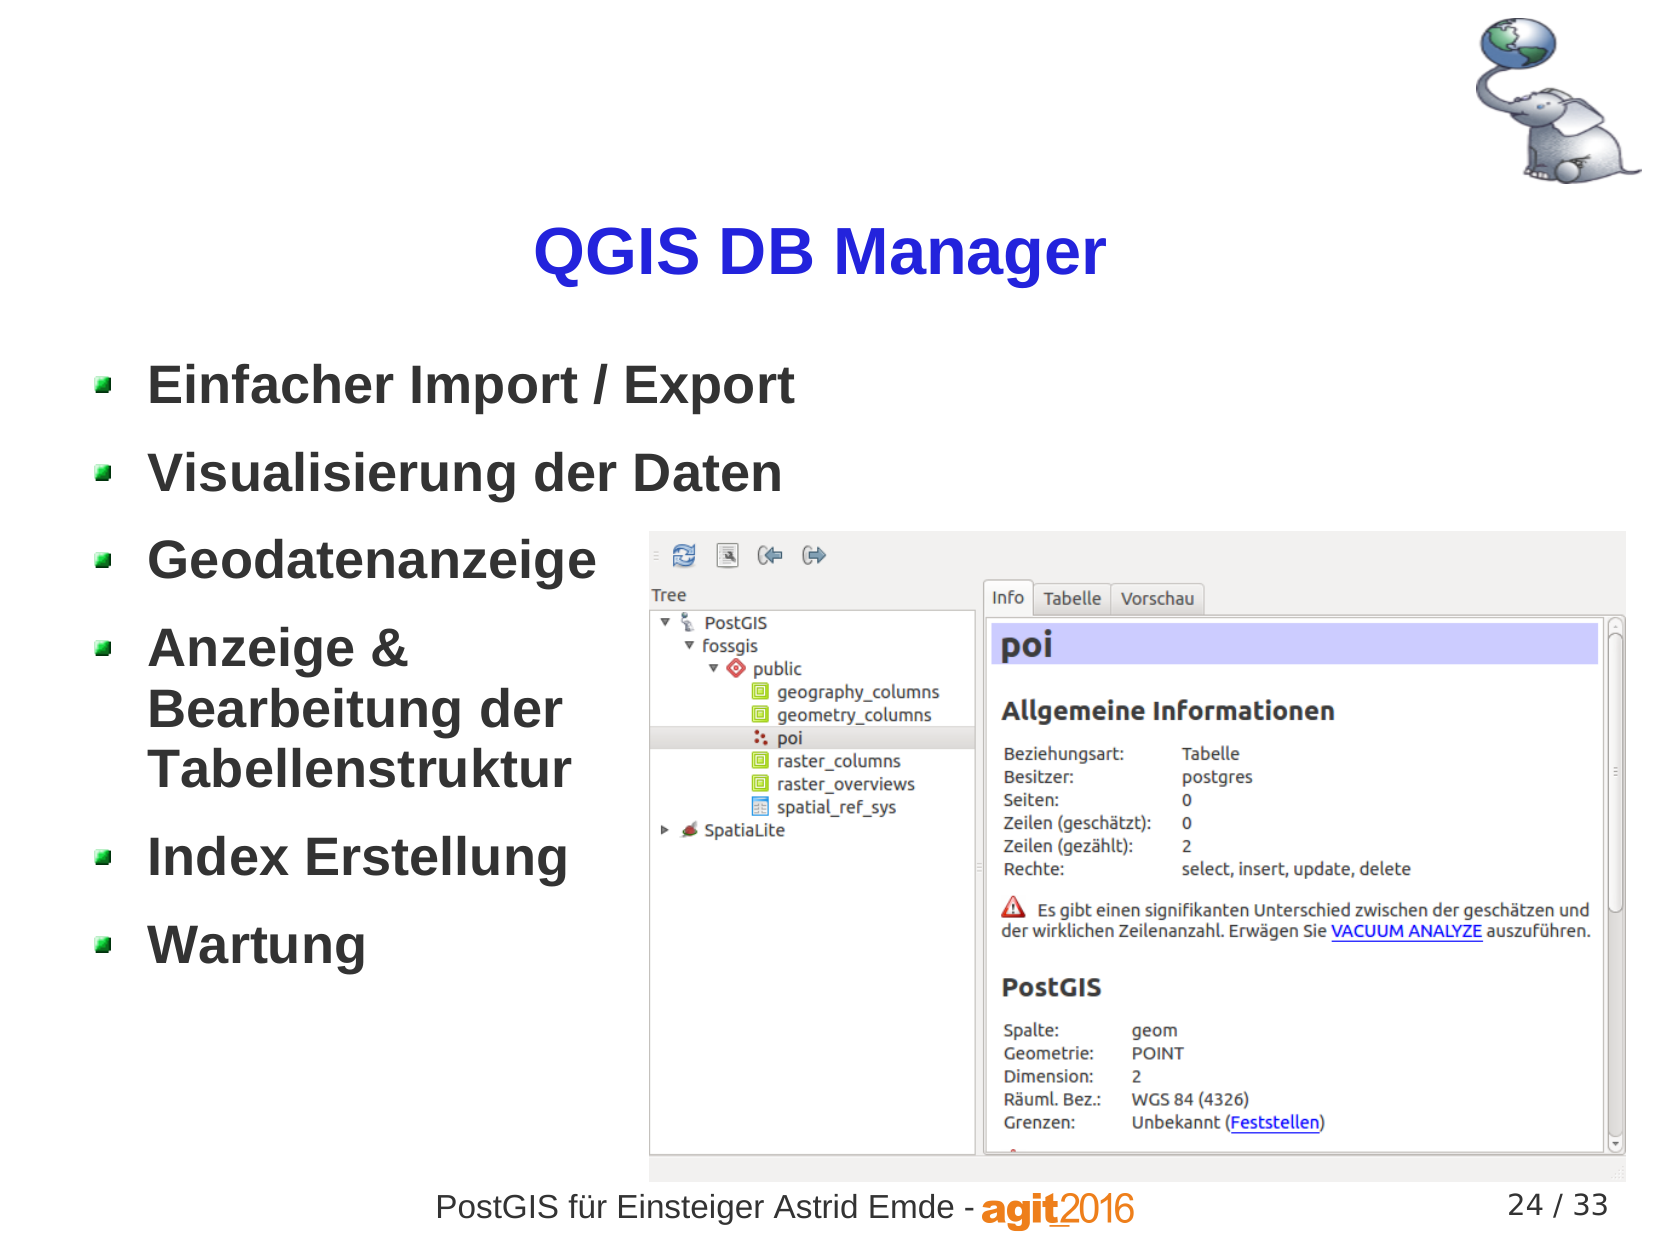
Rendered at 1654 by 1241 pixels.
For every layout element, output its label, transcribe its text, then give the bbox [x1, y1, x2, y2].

picture [981, 1192, 1135, 1232]
list Einfacher Import / Export Visualisierung der Daten Geodatenanzeige Anzeige & Bearbeitung der Tabellenstruktur Index Erstellung Wartung [76, 354, 1565, 1173]
title QGIS DB Manager [76, 177, 1565, 325]
picture [649, 531, 1626, 1182]
picture [1476, 18, 1642, 184]
